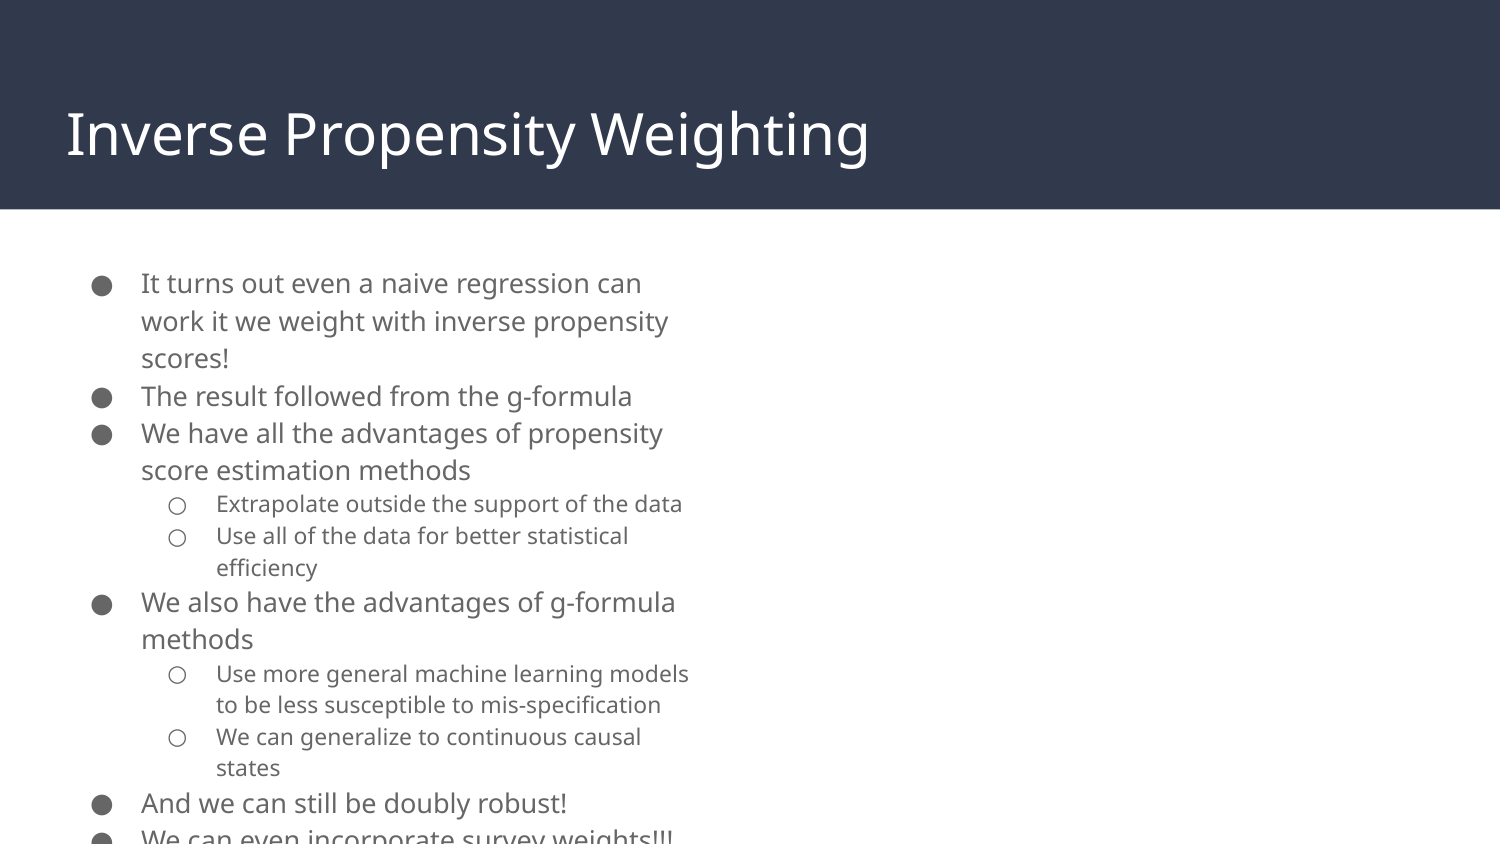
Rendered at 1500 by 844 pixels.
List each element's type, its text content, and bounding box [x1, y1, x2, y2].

list It turns out even a naive regression can work it we weight with inverse propensity scores! The result followed from the g-formula We have all the advantages of propensity score estimation methods Extrapolate outside the support of the data Use all of the data for better statistical efficiency We also have the advantages of g-formula methods Use more general machine learning models to be less susceptible to mis-specification We can generalize to continuous causal states And we can still be doubly robust! We can even incorporate survey weights!!! [51, 247, 708, 752]
title Inverse Propensity Weighting [51, 82, 1449, 185]
